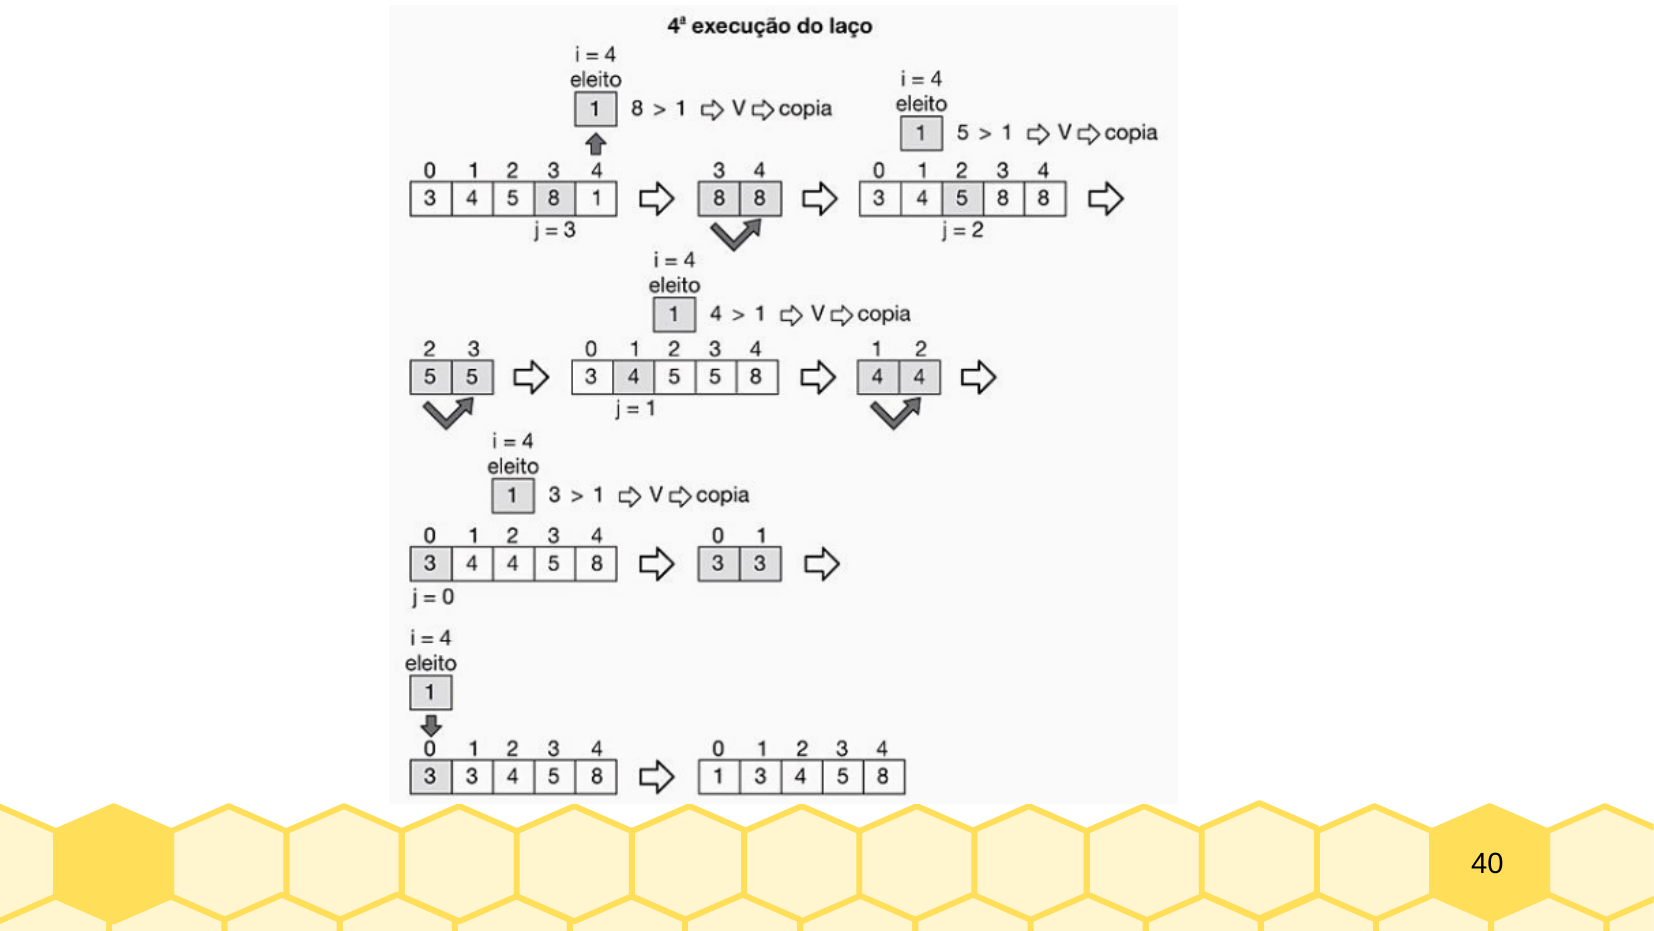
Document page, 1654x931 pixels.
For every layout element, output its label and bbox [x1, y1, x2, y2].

picture [389, 5, 1178, 804]
